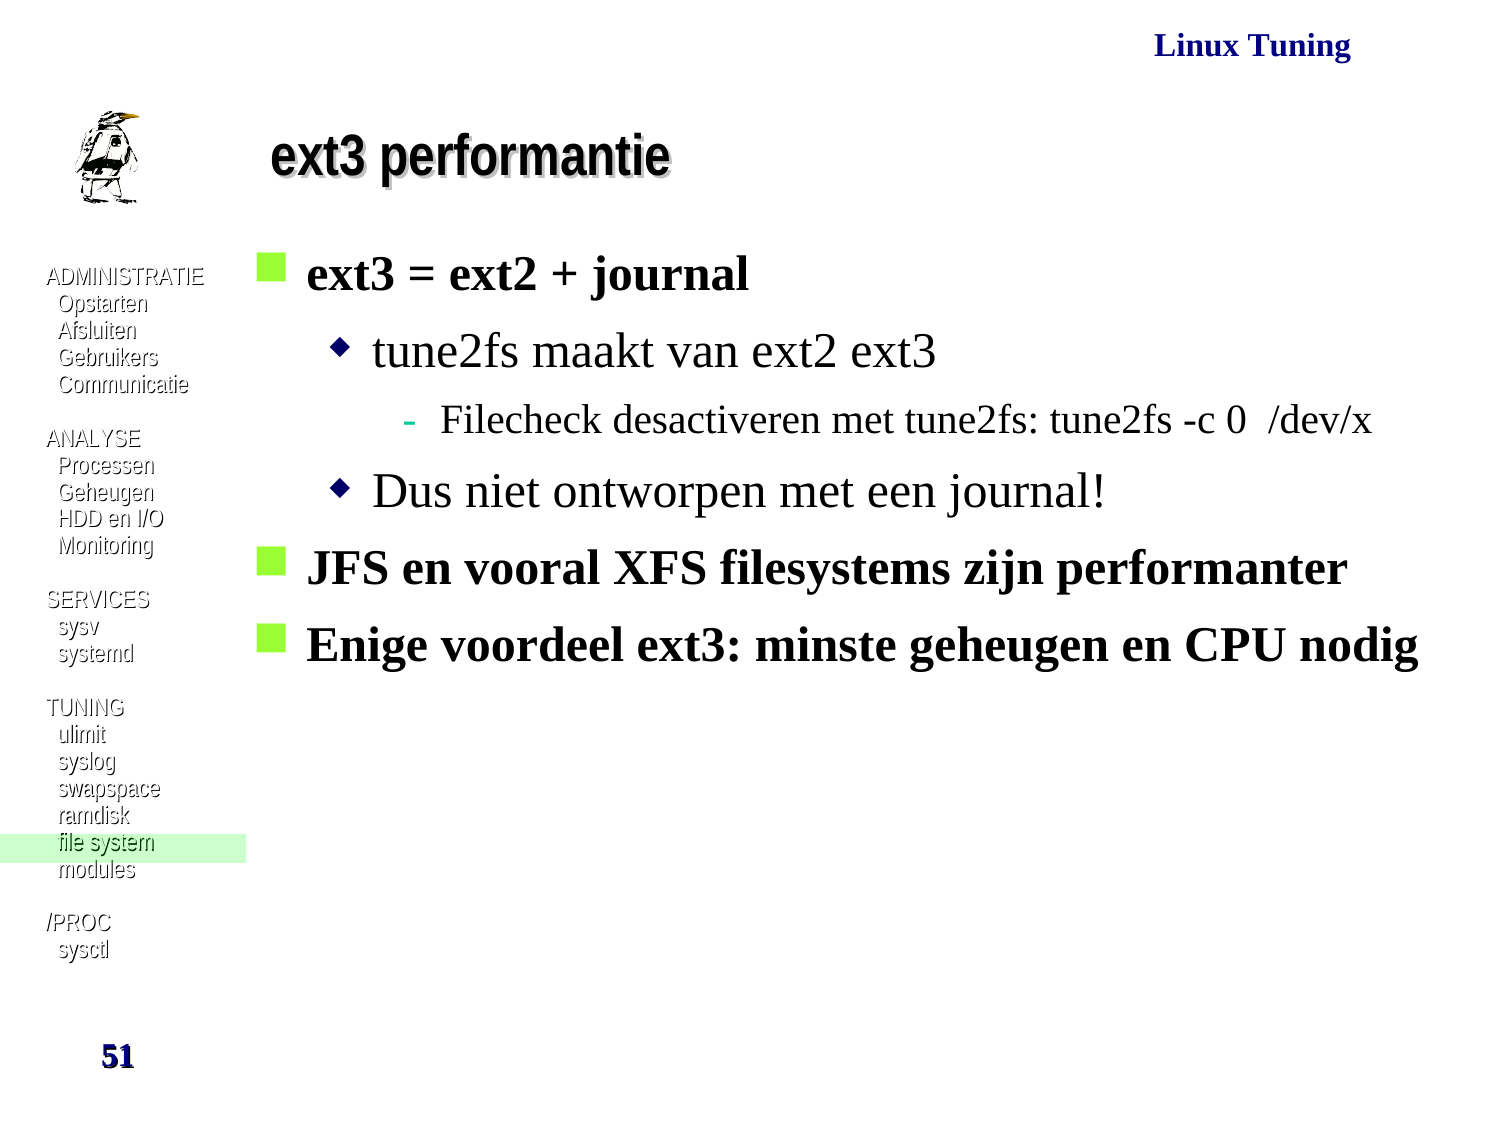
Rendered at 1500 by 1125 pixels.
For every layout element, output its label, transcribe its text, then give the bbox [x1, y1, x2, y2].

title ext3 performantie [270, 41, 1500, 250]
list ext3 = ext2 + journal tune2fs maakt van ext2 ext3 Filecheck desactiveren met tune2fs: tune2fs -c 0 /dev/x Dus niet ontworpen met een journal! JFS en vooral XFS filesystems zijn performanter Enige voordeel ext3: minste geheugen en CPU nodig [252, 237, 1474, 891]
text_box [0, 833, 247, 863]
picture [57, 105, 143, 206]
